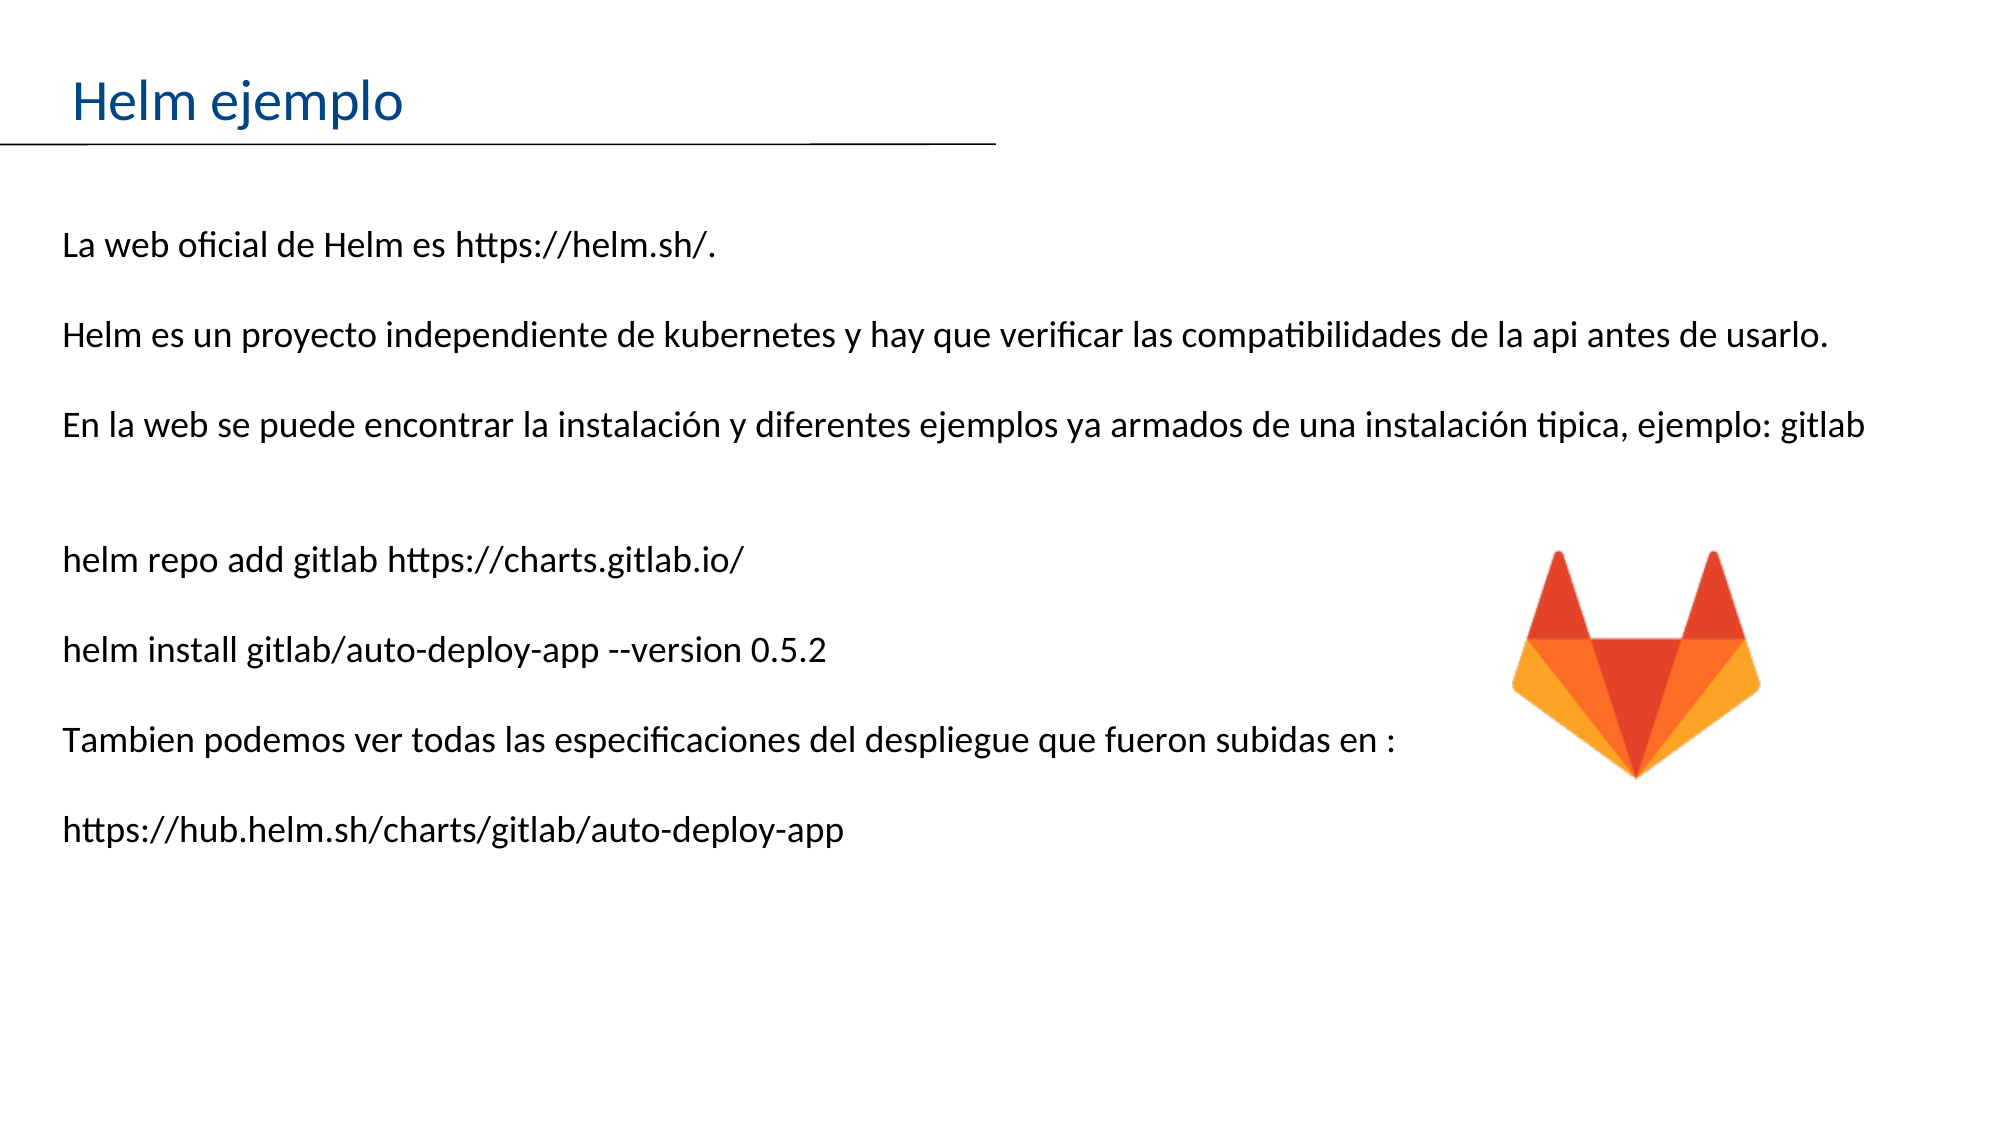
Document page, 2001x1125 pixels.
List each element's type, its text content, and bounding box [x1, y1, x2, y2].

text_box La web oficial de Helm es https://helm.sh/. Helm es un proyecto independiente de kubernetes y hay que verificar las compatibilidades de la api antes de usarlo. En la web se puede encontrar la instalación y diferentes ejemplos ya armados de una instalación tipica, ejemplo: gitlab helm repo add gitlab https://charts.gitlab.io/ helm install gitlab/auto-deploy-app --version 0.5.2 Tambien podemos ver todas las especificaciones del despliegue que fueron subidas en : https://hub.helm.sh/charts/gitlab/auto-deploy-app [47, 213, 1941, 903]
picture [1511, 541, 1762, 792]
text_box Helm ejemplo [57, 54, 1509, 141]
